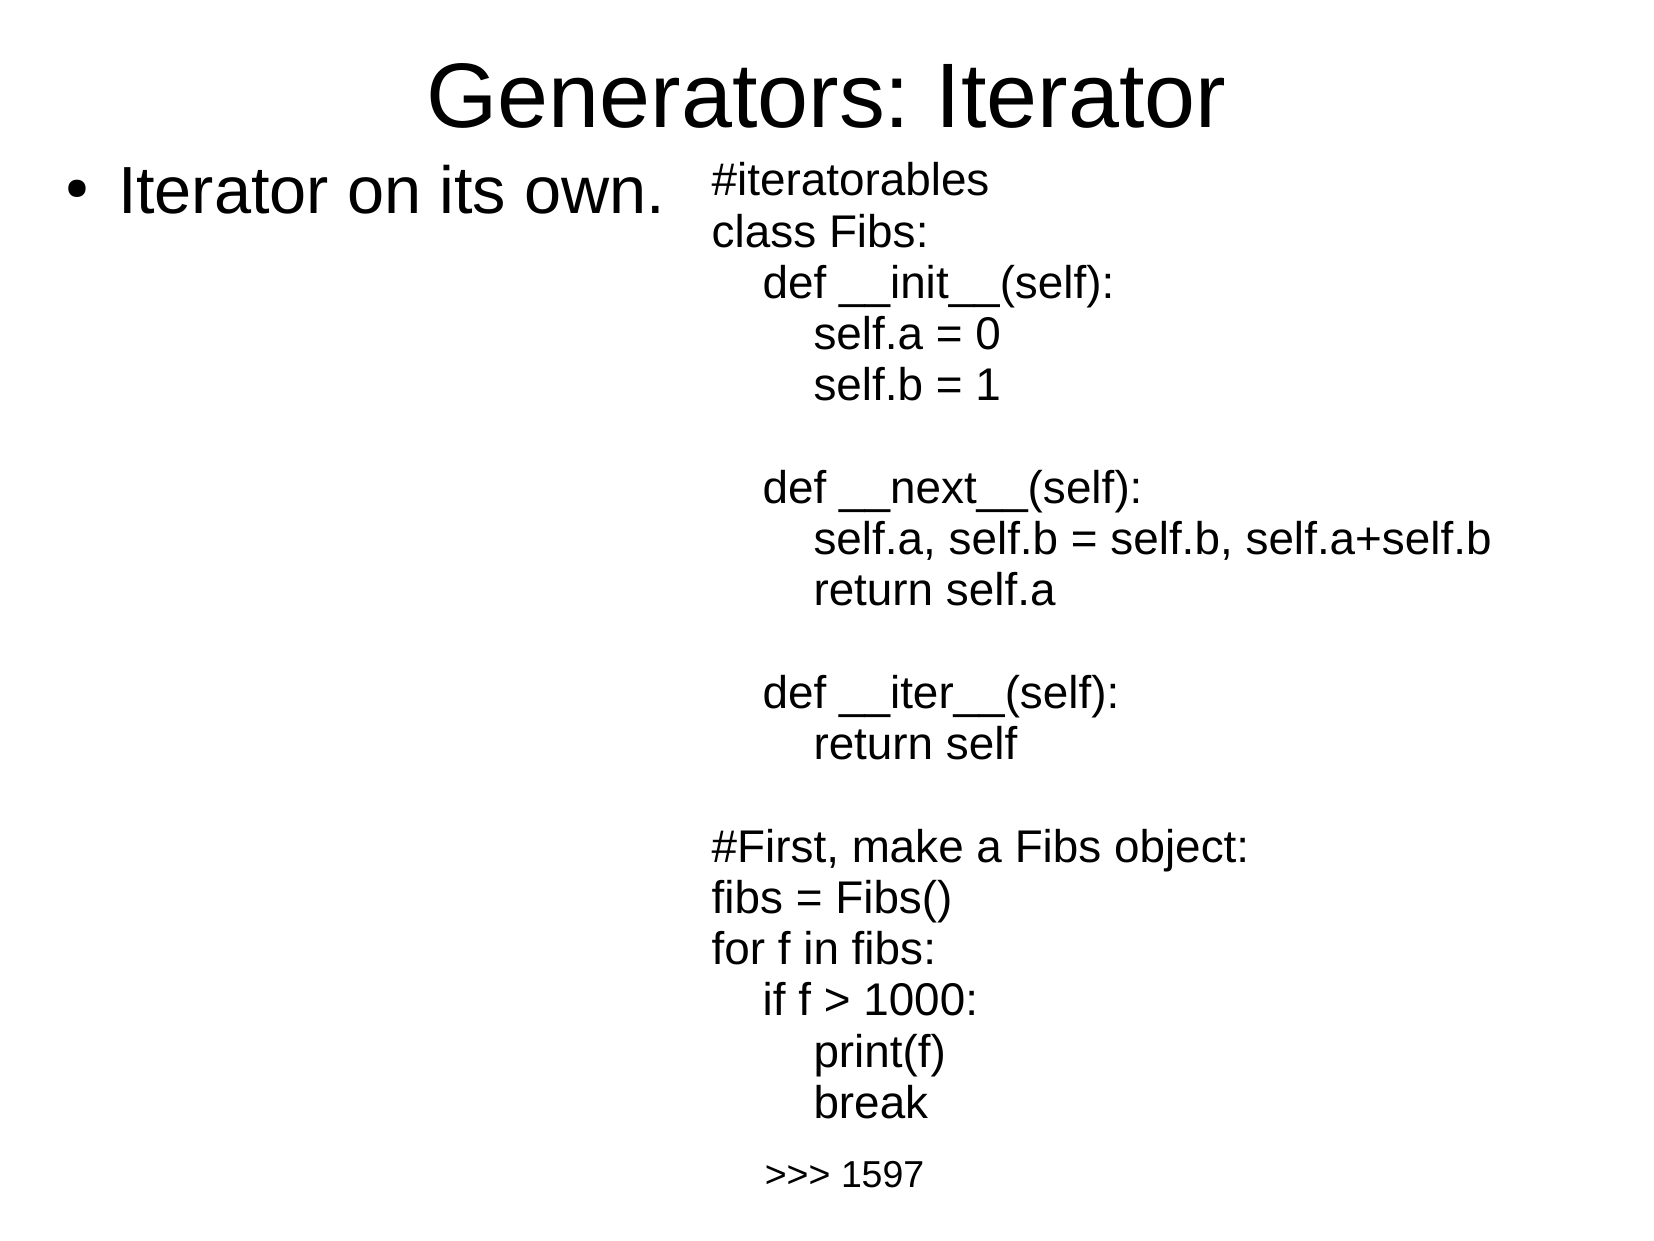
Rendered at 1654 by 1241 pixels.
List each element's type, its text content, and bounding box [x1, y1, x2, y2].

title Generators: Iterator [82, 44, 1571, 147]
text_box >>> 1597 [750, 1145, 951, 1203]
list Iterator on its own. [47, 153, 696, 736]
text_box #iteratorables class Fibs: def __init__(self): self.a = 0 self.b = 1 def __next__(self): self.a, self.b = self.b, self.a+self.b return self.a def __iter__(self): return self #First, make a Fibs object: fibs = Fibs() for f in fibs: if f > 1000: print(f) break [696, 146, 1619, 1193]
